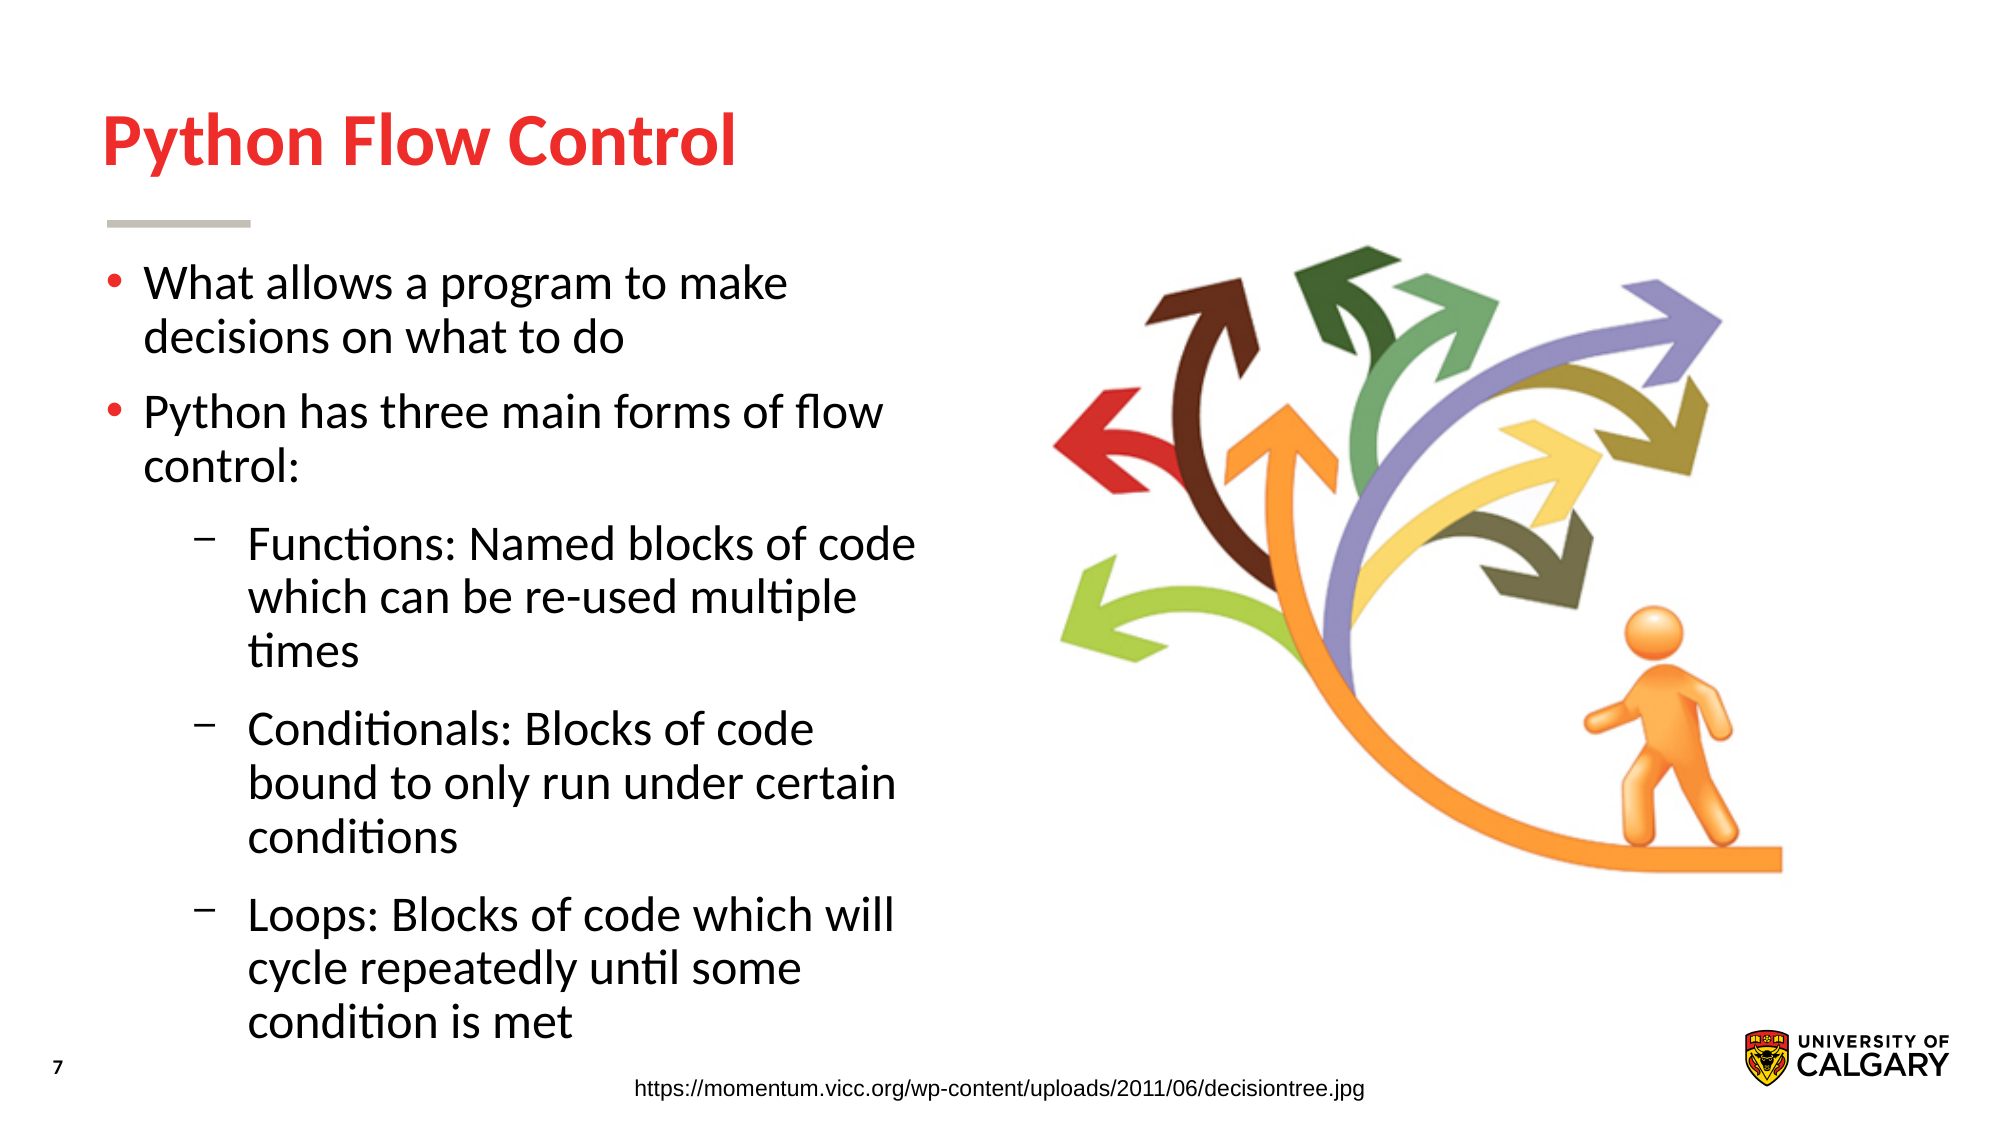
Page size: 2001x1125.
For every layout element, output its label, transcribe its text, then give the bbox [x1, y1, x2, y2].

picture [1031, 232, 1833, 899]
picture [1722, 1012, 1972, 1099]
text_box https://momentum.vicc.org/wp-content/uploads/2011/06/decisiontree.jpg [444, 1065, 1556, 1107]
title Python Flow Control [87, 60, 1774, 222]
list What allows a program to make decisions on what to do Python has three main forms of flow control: Functions: Named blocks of code which can be re-used multiple times Conditionals: Blocks of code bound to only run under certain conditions Loops: Blocks of code which will cycle repeatedly until some condition is met [91, 249, 938, 963]
